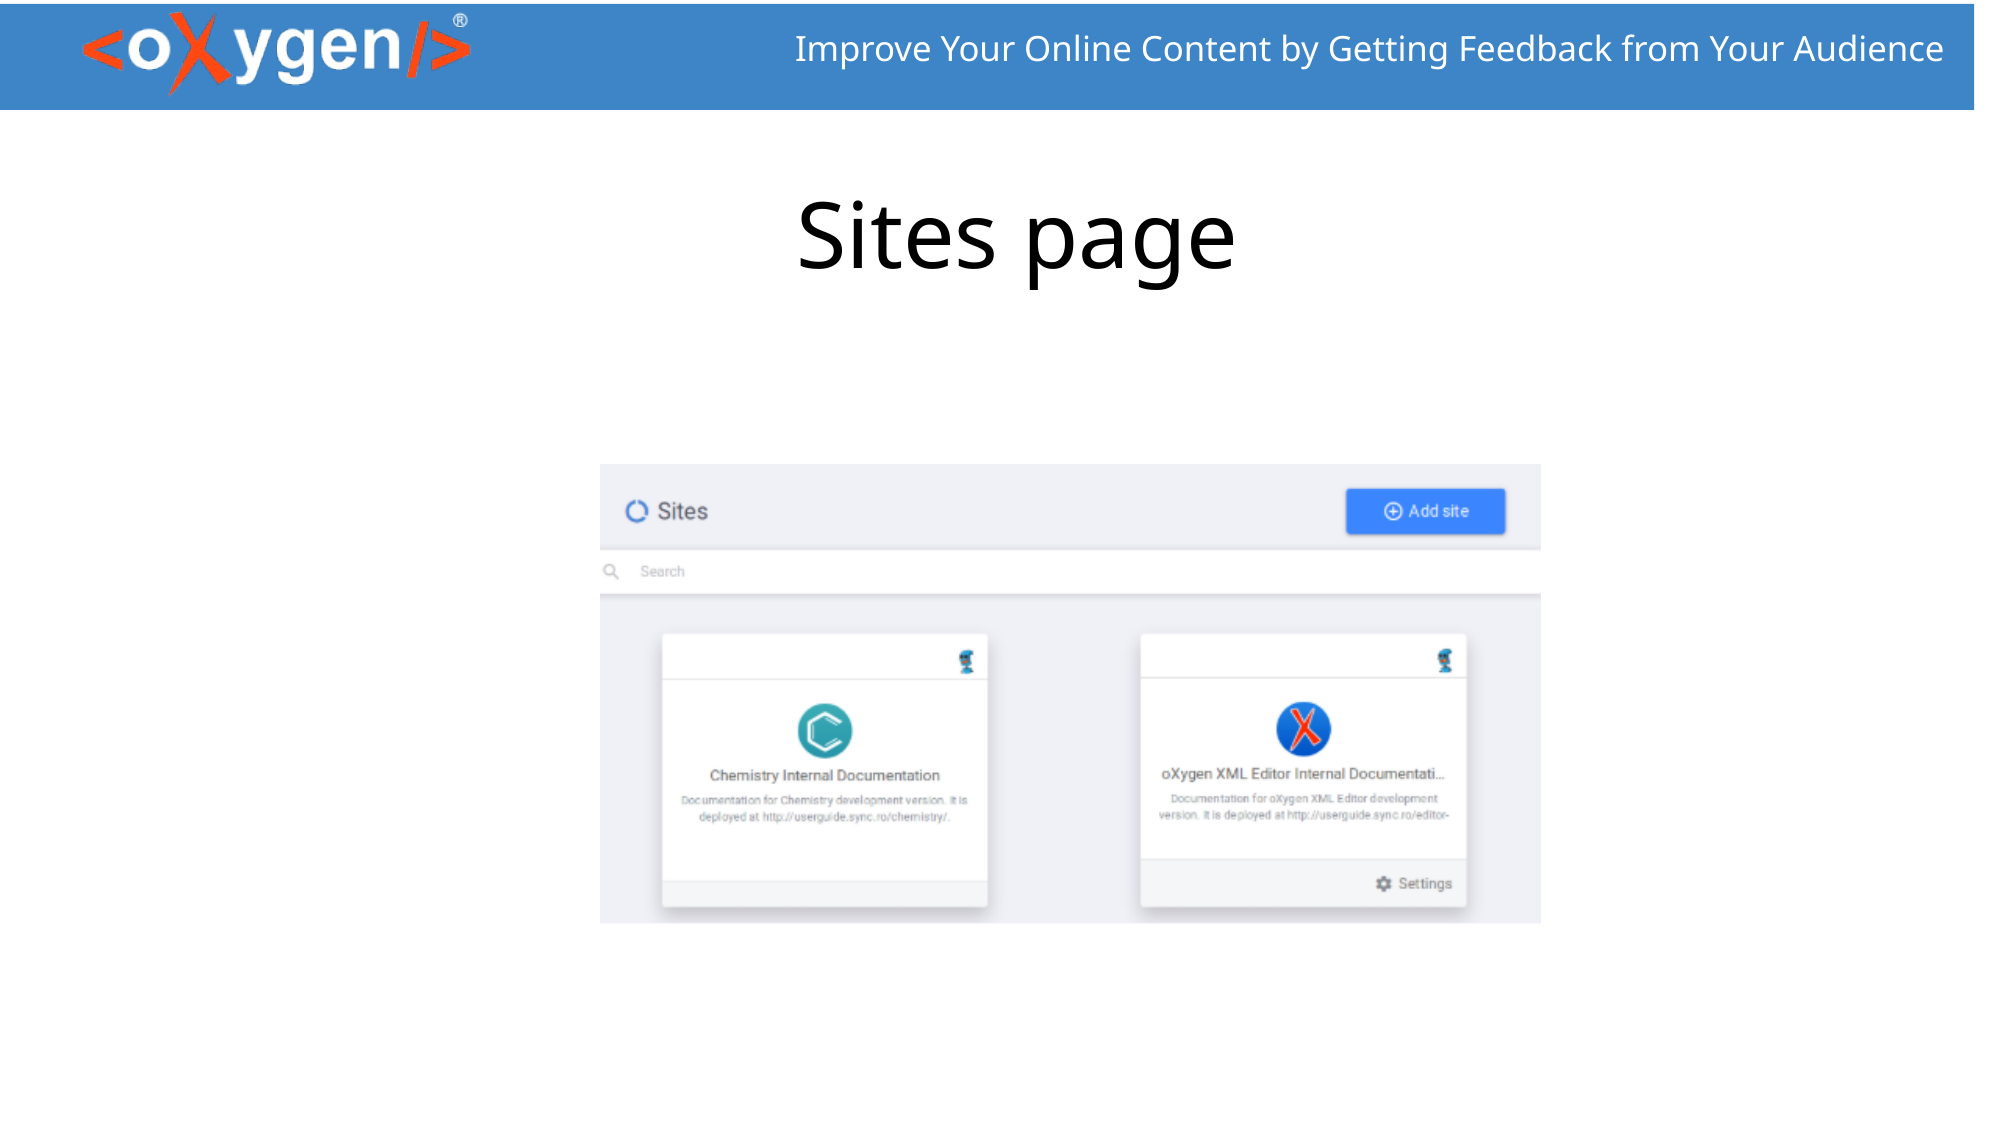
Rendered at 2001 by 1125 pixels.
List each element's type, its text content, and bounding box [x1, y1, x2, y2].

title Sites page [99, 139, 1900, 328]
picture [600, 464, 1541, 925]
picture [75, 0, 488, 106]
